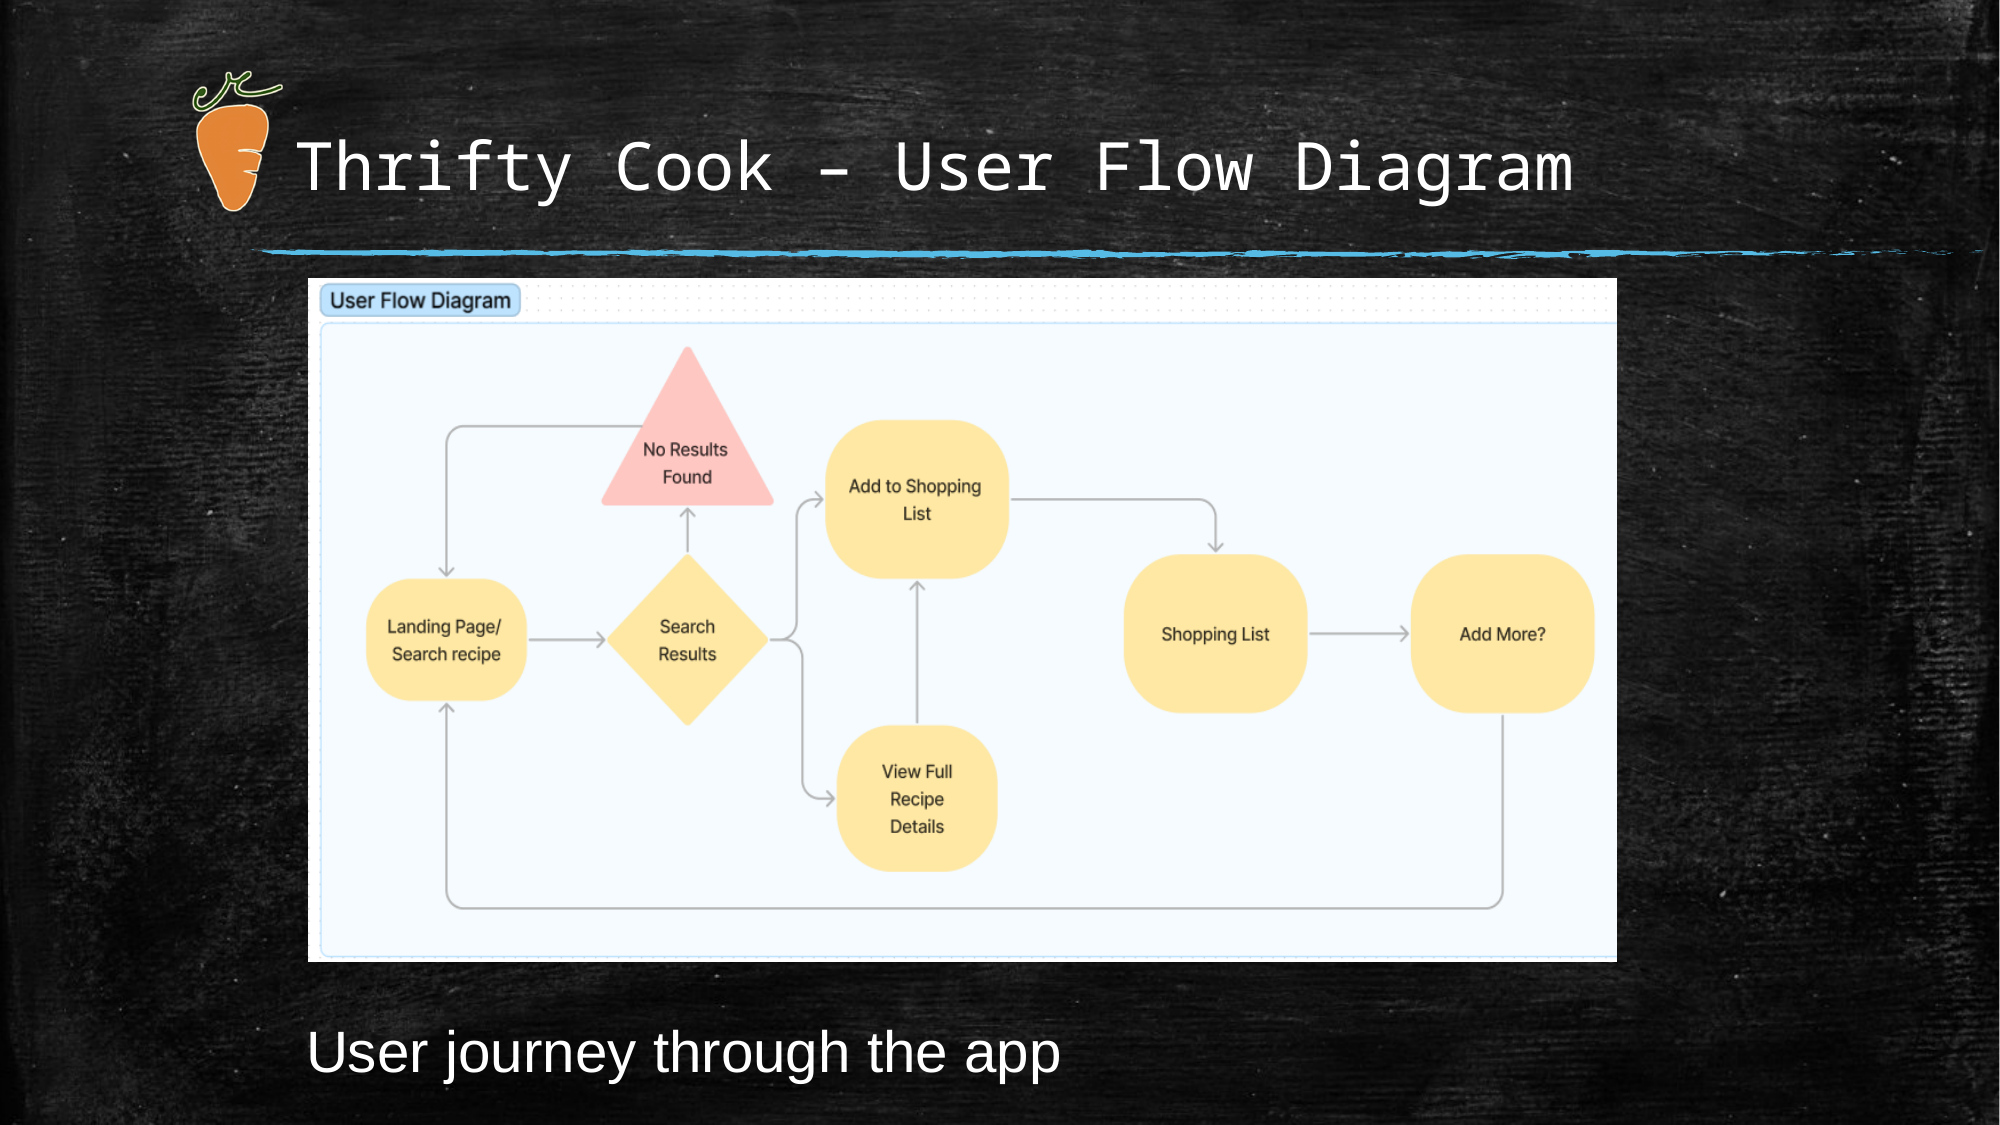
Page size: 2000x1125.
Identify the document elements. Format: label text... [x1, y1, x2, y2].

text_box User journey through the app [291, 1006, 1750, 1093]
title Thrifty Cook – User Flow Diagram [279, 45, 1750, 213]
picture [308, 278, 1617, 962]
picture [166, 69, 309, 213]
